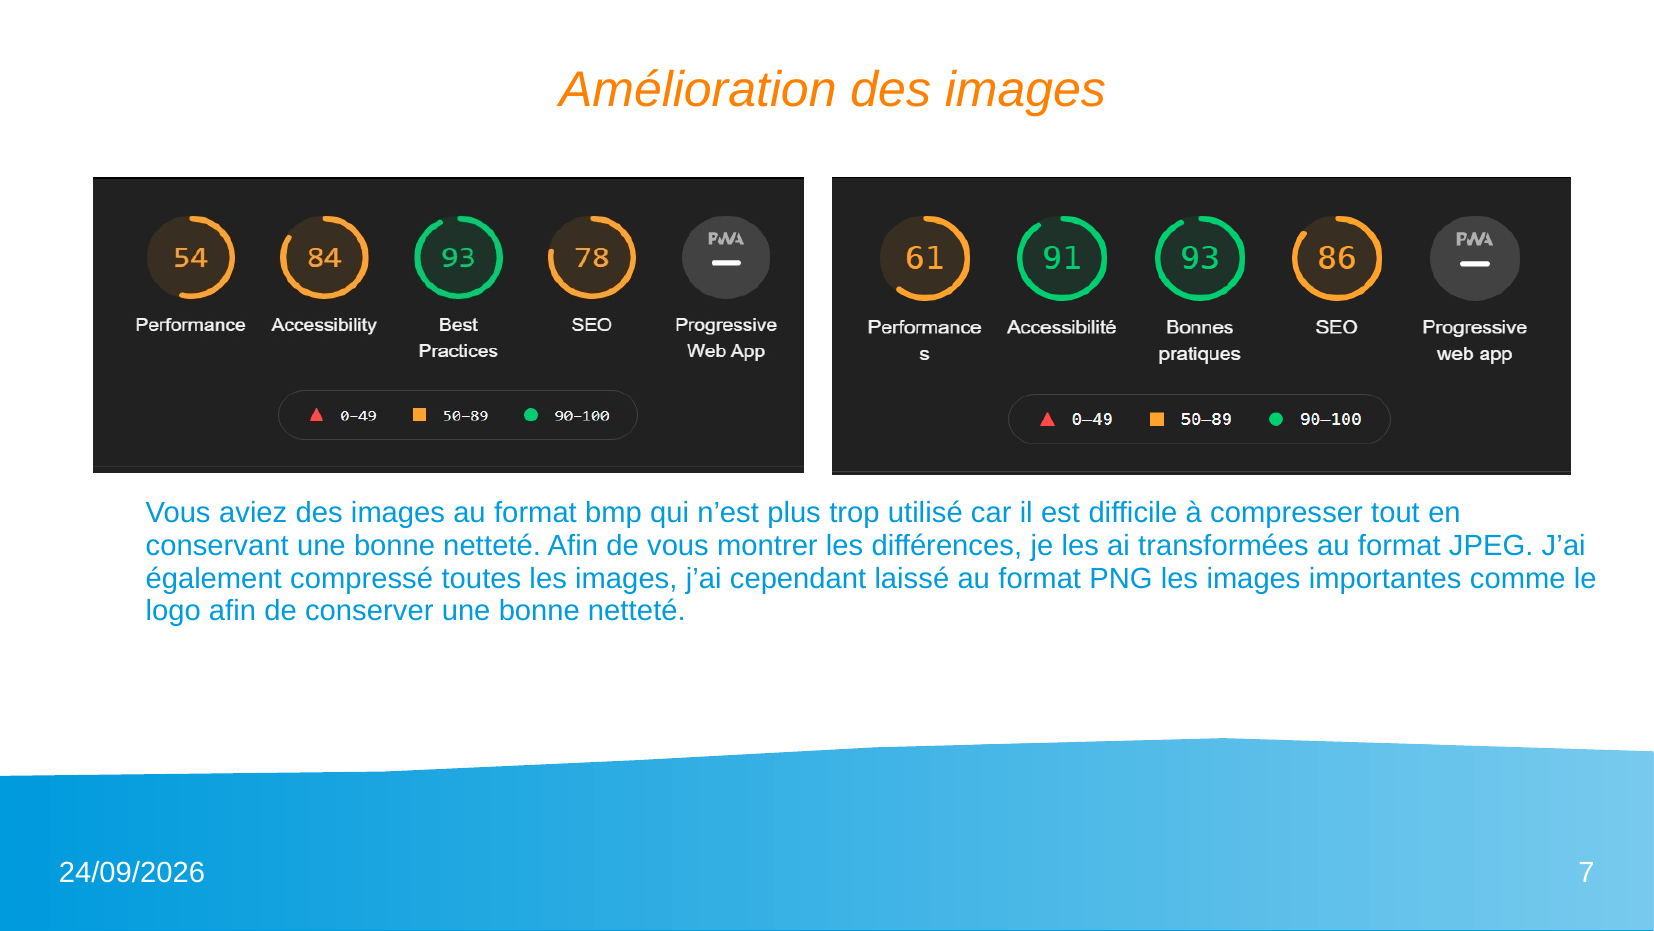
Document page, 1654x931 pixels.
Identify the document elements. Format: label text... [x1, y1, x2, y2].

picture [832, 177, 1571, 475]
list Vous aviez des images au format bmp qui n’est plus trop utilisé car il est difficile à compresser tout en conservant une bonne netteté. Afin de vous montrer les différences, je les ai transformées au format JPEG. J’ai également compressé toutes les images, j’ai cependant laissé au format PNG les images importantes comme le logo afin de conserver une bonne netteté. [74, 496, 1611, 721]
title Amélioration des images [94, 0, 1571, 178]
picture [93, 177, 804, 473]
